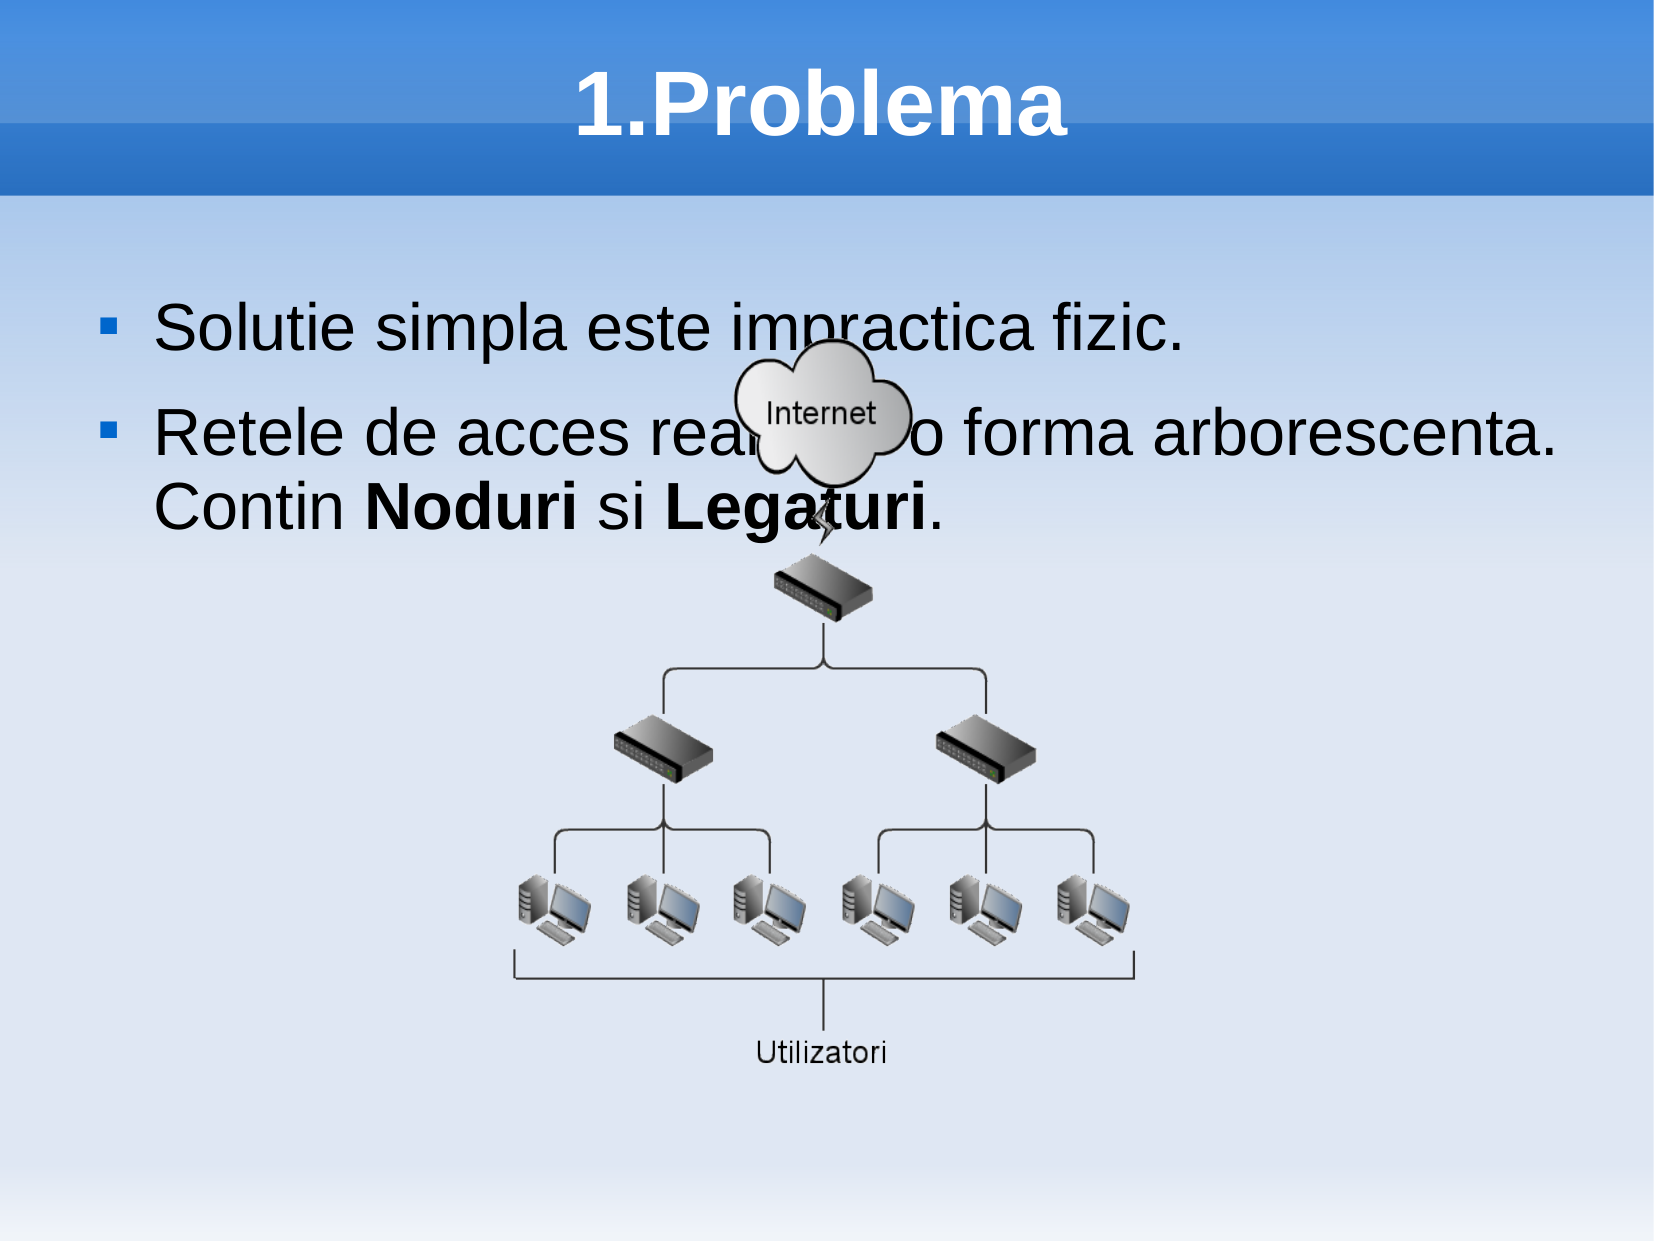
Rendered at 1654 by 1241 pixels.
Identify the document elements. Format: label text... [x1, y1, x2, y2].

picture [0, 0, 1654, 1241]
title 1.Problema [76, 7, 1565, 200]
list Solutie simpla este impractica fizic. Retele de acces reale au o forma arborescenta. Contin Noduri si Legaturi. [82, 290, 417, 1094]
